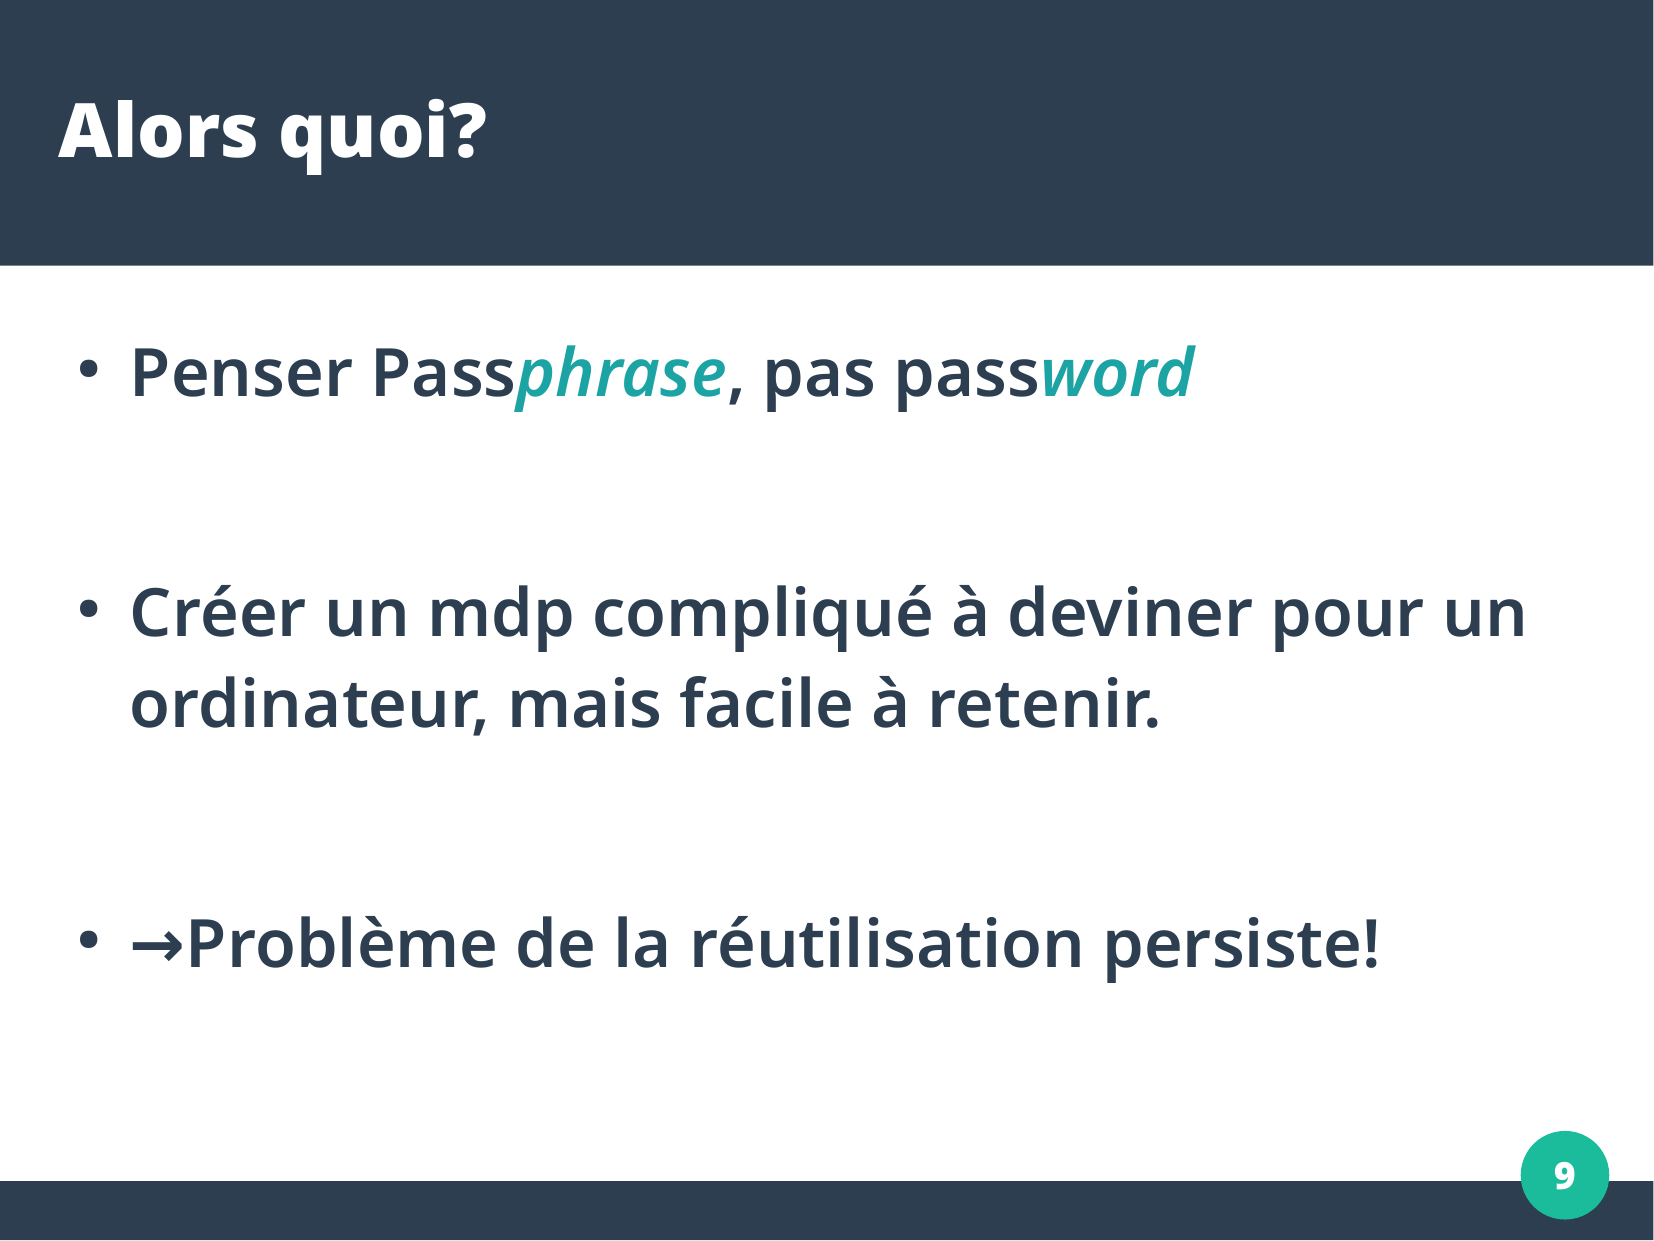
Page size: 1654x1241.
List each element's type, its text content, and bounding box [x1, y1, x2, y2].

title Alors quoi? [59, 49, 1595, 207]
list Penser Passphrase, pas password Créer un mdp compliqué à deviner pour un ordinateur, mais facile à retenir. →Problème de la réutilisation persiste! [59, 324, 1595, 1152]
